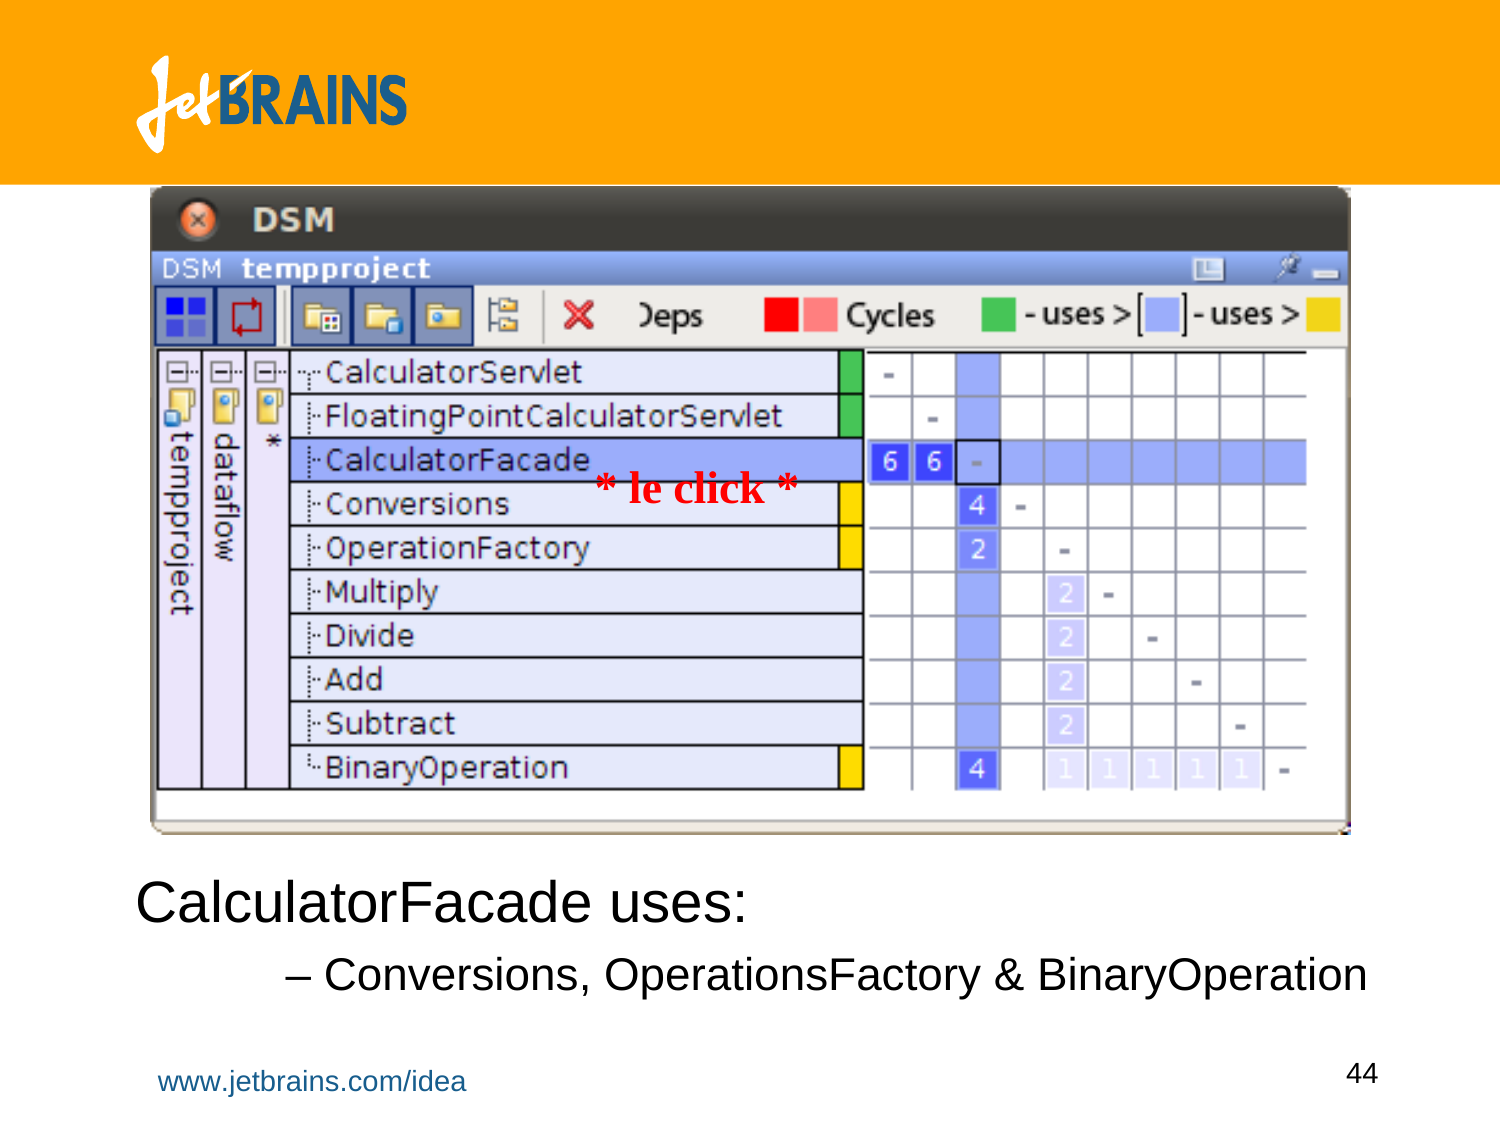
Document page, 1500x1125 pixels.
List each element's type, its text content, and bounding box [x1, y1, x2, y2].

subtitle CalculatorFacade uses: – Conversions, OperationsFactory & BinaryOperation [135, 872, 1377, 1116]
picture [150, 186, 1351, 835]
text_box * le click * [547, 450, 848, 520]
